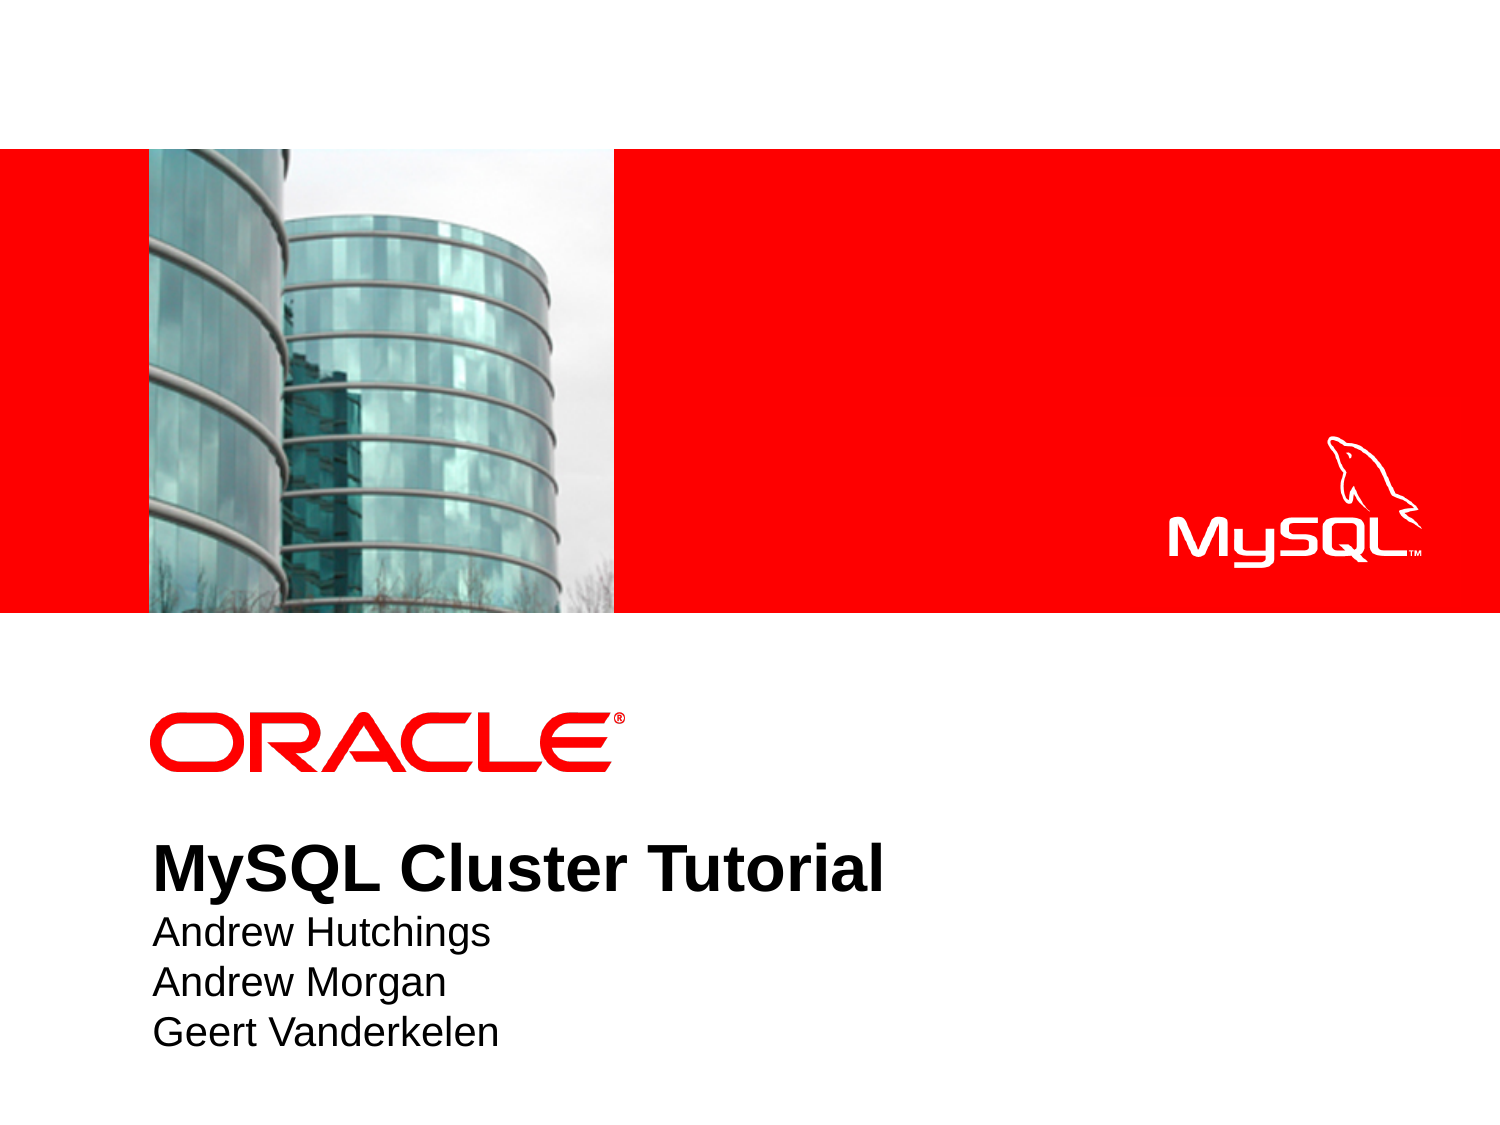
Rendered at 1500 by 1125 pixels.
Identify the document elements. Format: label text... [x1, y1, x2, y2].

picture [0, 149, 1500, 613]
title MySQL Cluster Tutorial Andrew Hutchings Andrew Morgan Geert Vanderkelen [137, 749, 1413, 1063]
picture [150, 712, 625, 749]
